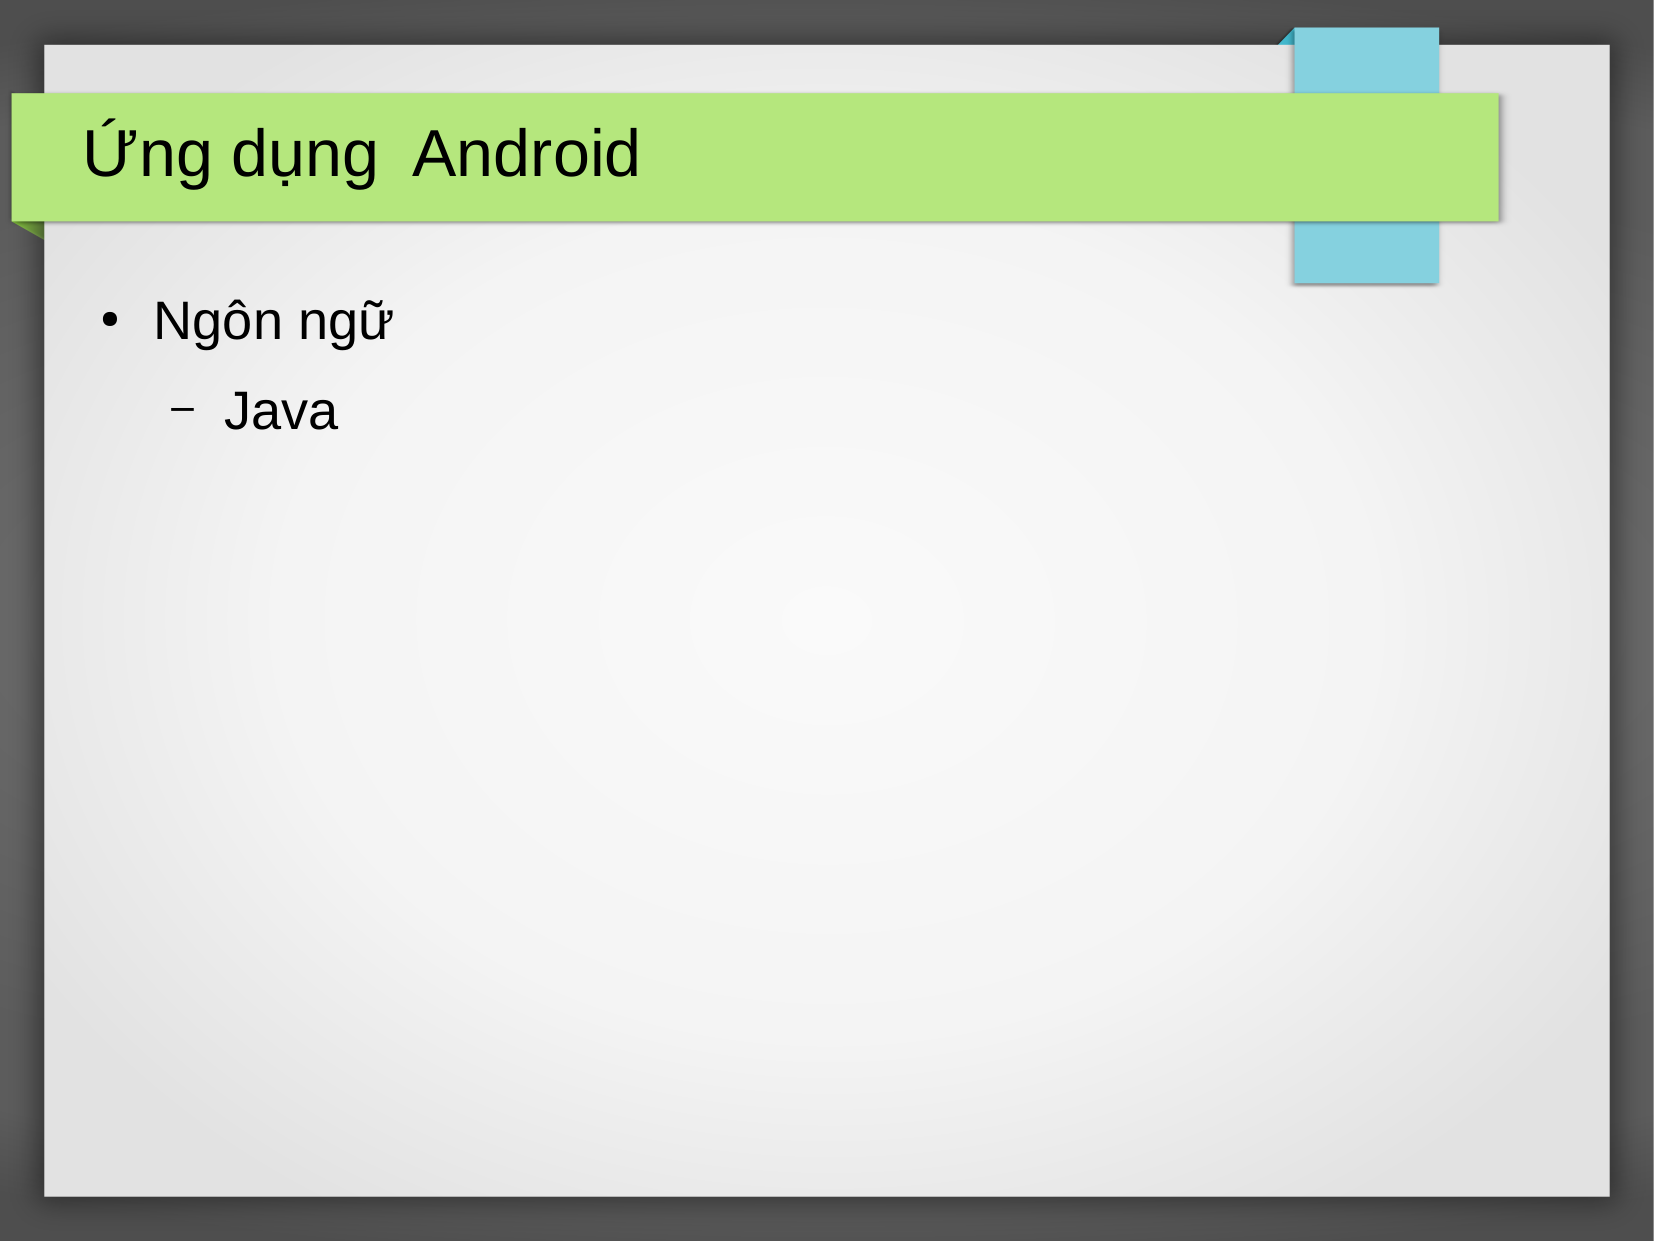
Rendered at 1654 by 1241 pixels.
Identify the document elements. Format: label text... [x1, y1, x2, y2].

title Ứng dụng Android [82, 94, 1264, 213]
picture [0, 0, 1654, 1241]
list Ngôn ngữ Java [82, 290, 1571, 1010]
